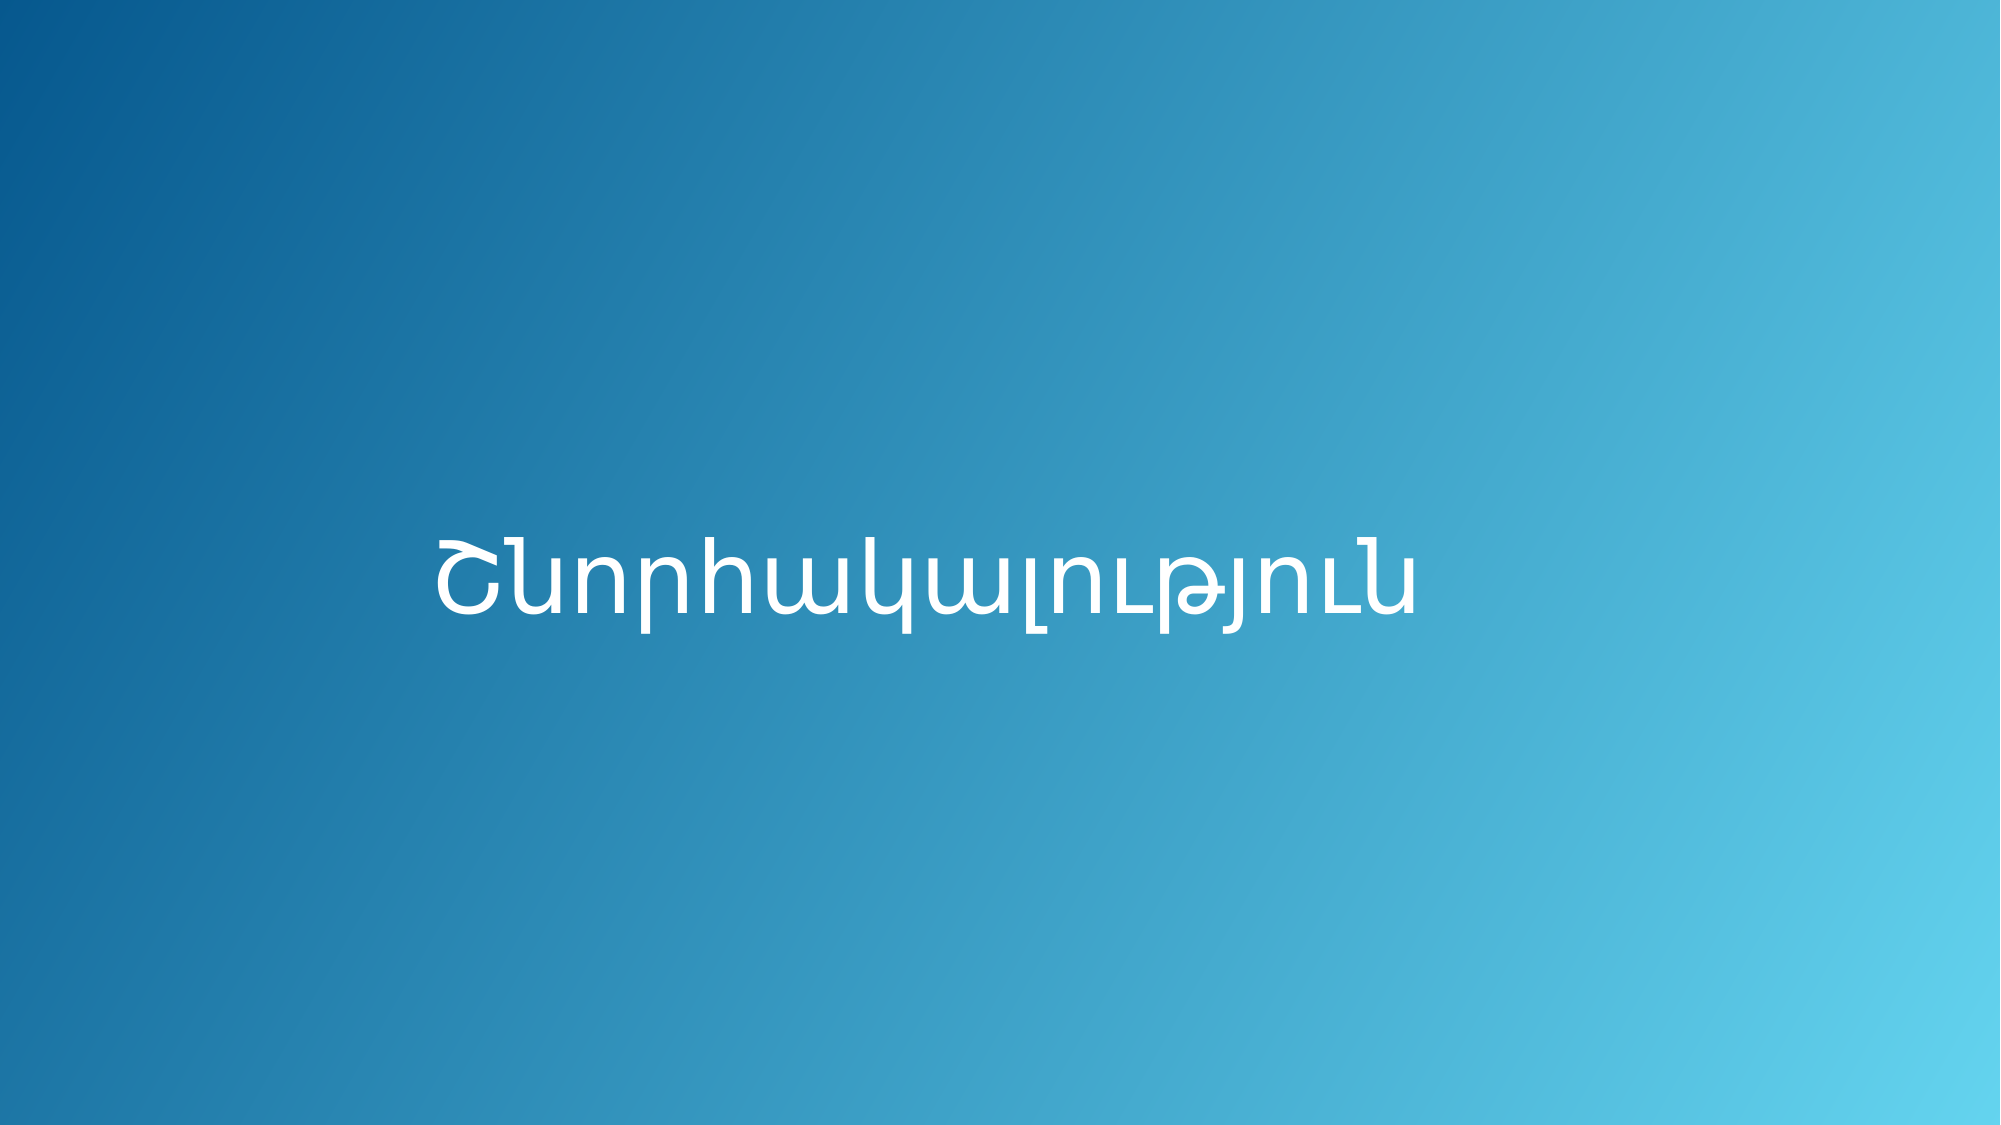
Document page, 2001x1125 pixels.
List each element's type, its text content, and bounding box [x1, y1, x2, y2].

text_box Շնորհակալություն [415, 505, 1954, 642]
